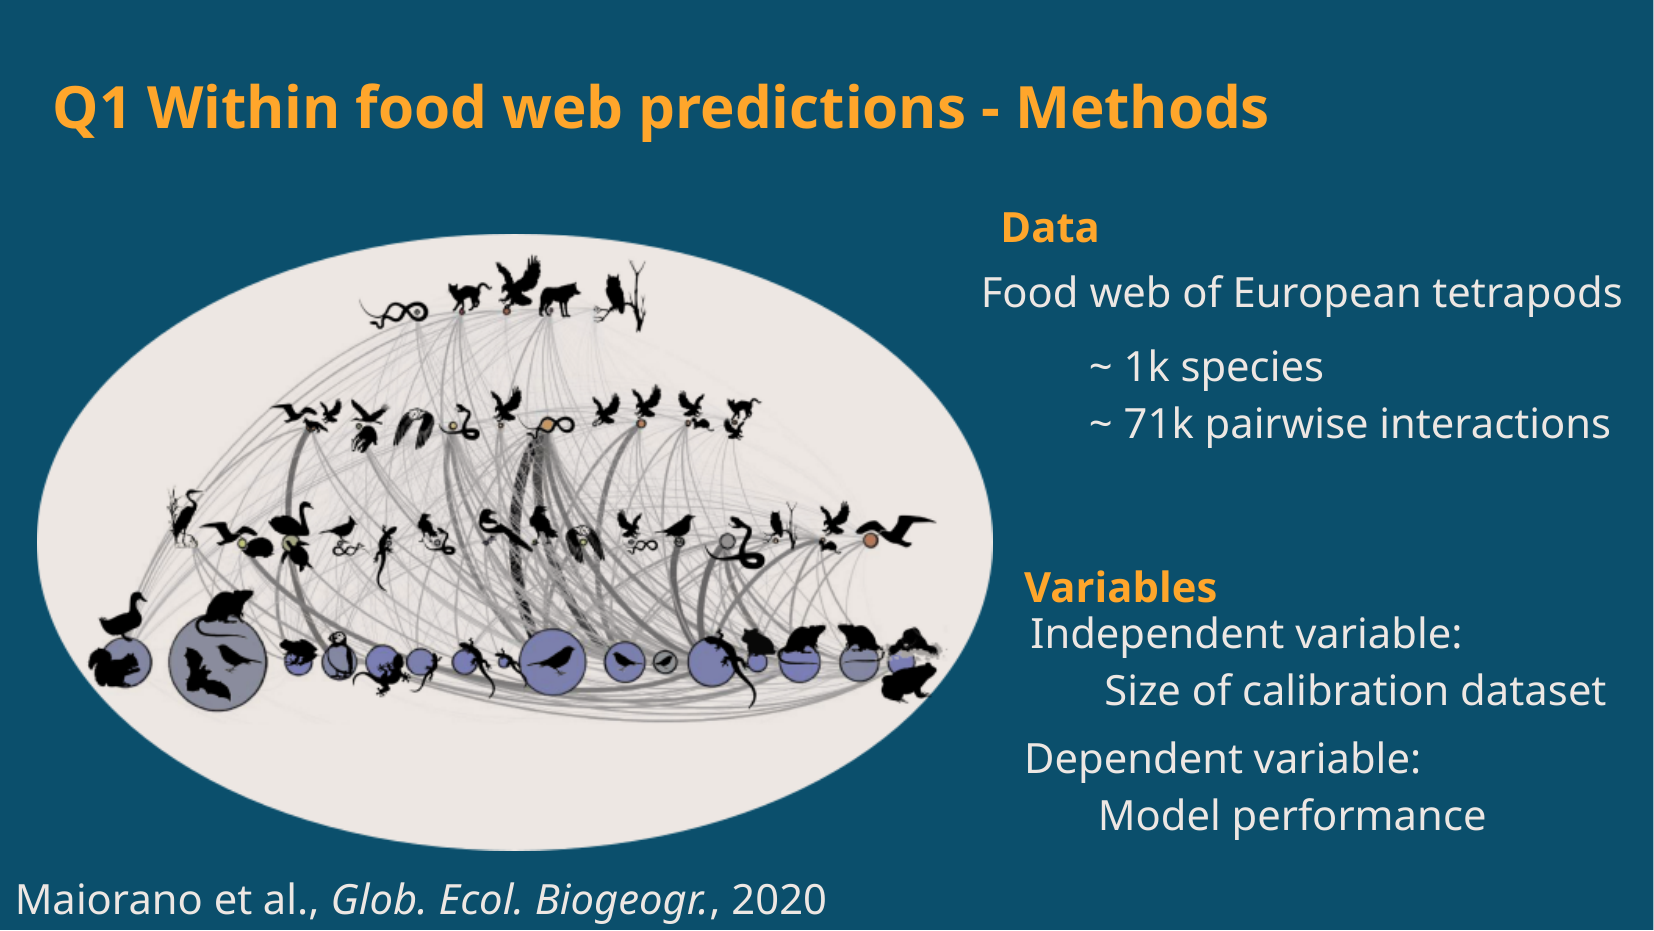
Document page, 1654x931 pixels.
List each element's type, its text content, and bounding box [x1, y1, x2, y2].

text_box Data [985, 189, 1619, 260]
text_box Maiorano et al., Glob. Ecol. Biogeogr., 2020 [0, 862, 851, 931]
text_box ~ 1k species ~ 71k pairwise interactions [1074, 329, 1607, 455]
text_box Dependent variable: Model performance [1009, 721, 1642, 847]
text_box Variables [1009, 550, 1642, 621]
text_box Food web of European tetrapods [985, 260, 1619, 325]
picture [37, 234, 993, 851]
text_box Independent variable: Size of calibration dataset [1015, 596, 1649, 722]
text_box Q1 Within food web predictions - Methods [59, 59, 1264, 151]
